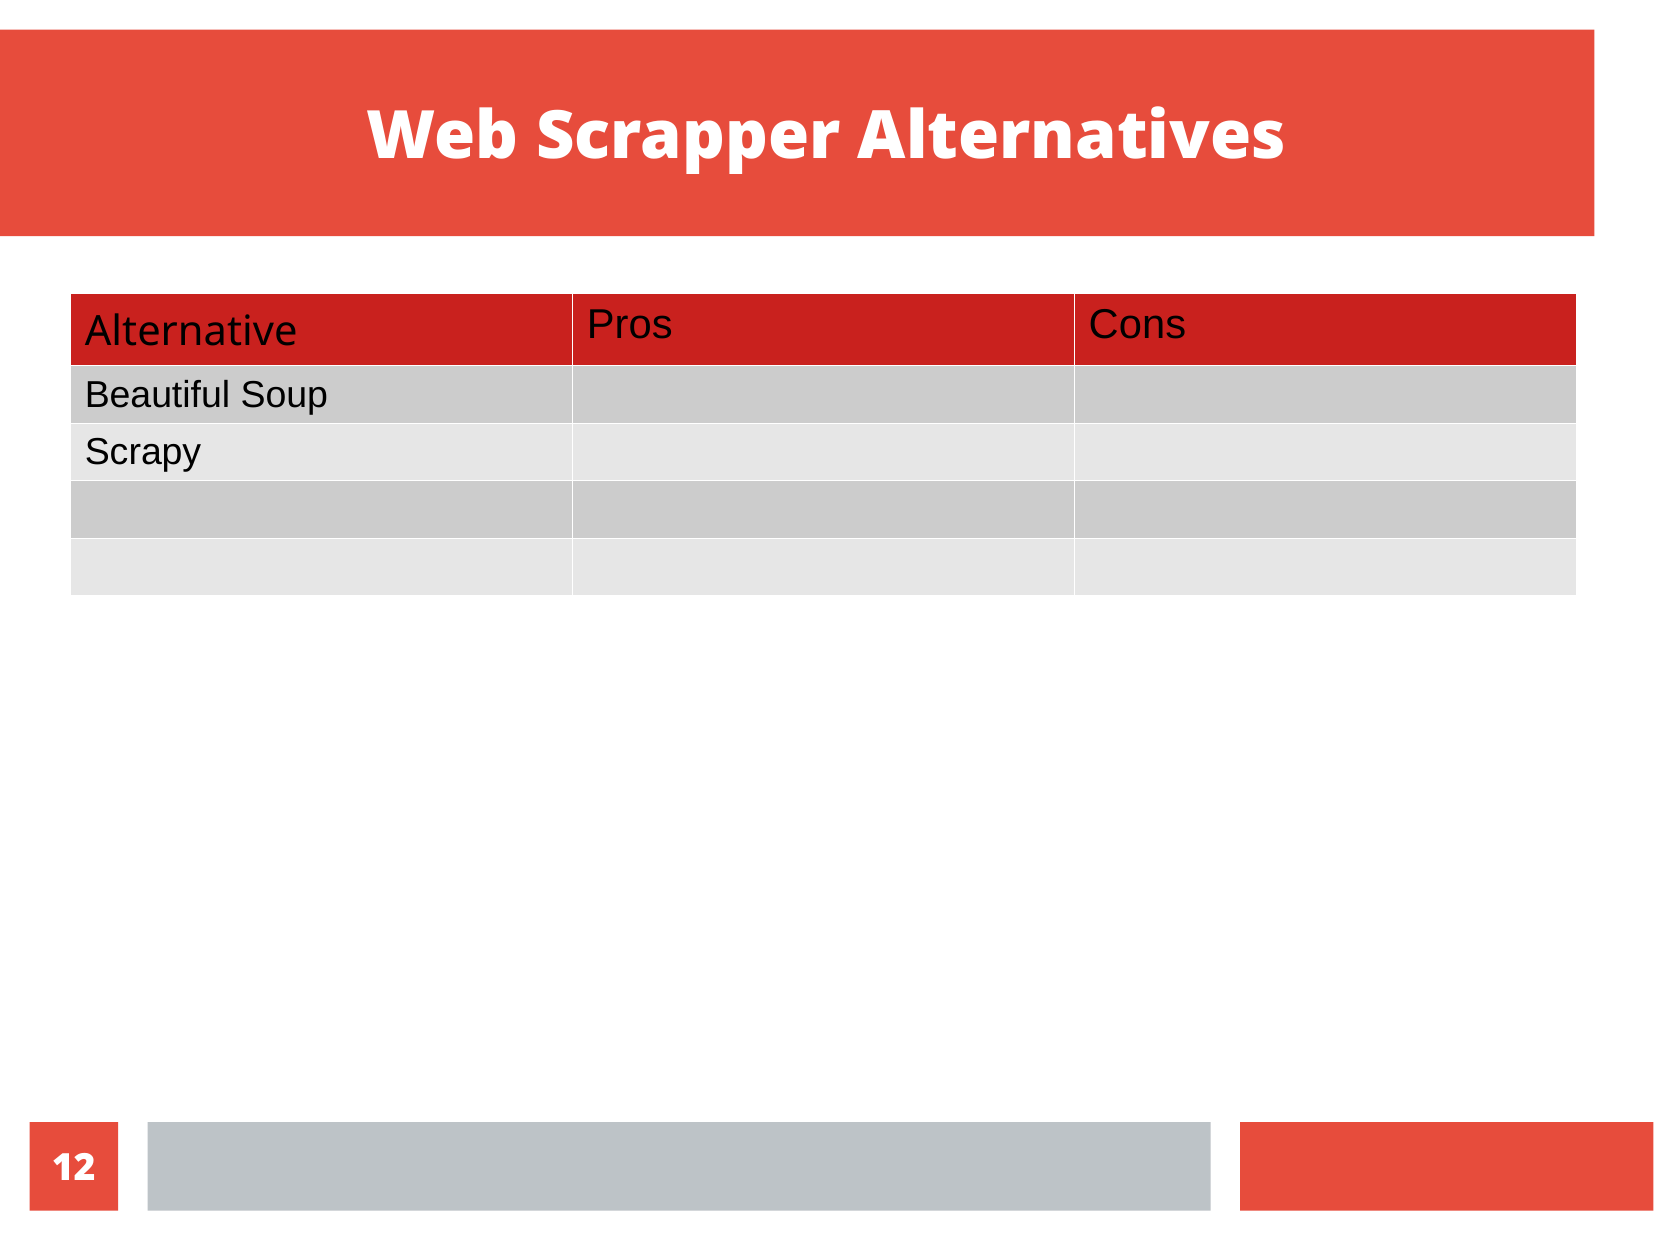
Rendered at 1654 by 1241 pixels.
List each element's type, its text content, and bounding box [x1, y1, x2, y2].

table_cell [1075, 481, 1576, 538]
table_cell [1075, 424, 1576, 480]
table_cell [1075, 539, 1576, 595]
table_header Cons [1075, 294, 1576, 365]
table_cell [573, 366, 1074, 423]
table_cell Scrapy [71, 424, 572, 480]
table_cell [71, 481, 572, 538]
table_header Alternative [71, 294, 572, 365]
table_cell [71, 539, 572, 595]
title Web Scrapper Alternatives [59, 59, 1595, 207]
table_cell [1075, 366, 1576, 423]
table_cell Beautiful Soup [71, 366, 572, 423]
table_header Pros [573, 294, 1074, 365]
table_cell [573, 424, 1074, 480]
table_cell [573, 481, 1074, 538]
table_cell [573, 539, 1074, 595]
